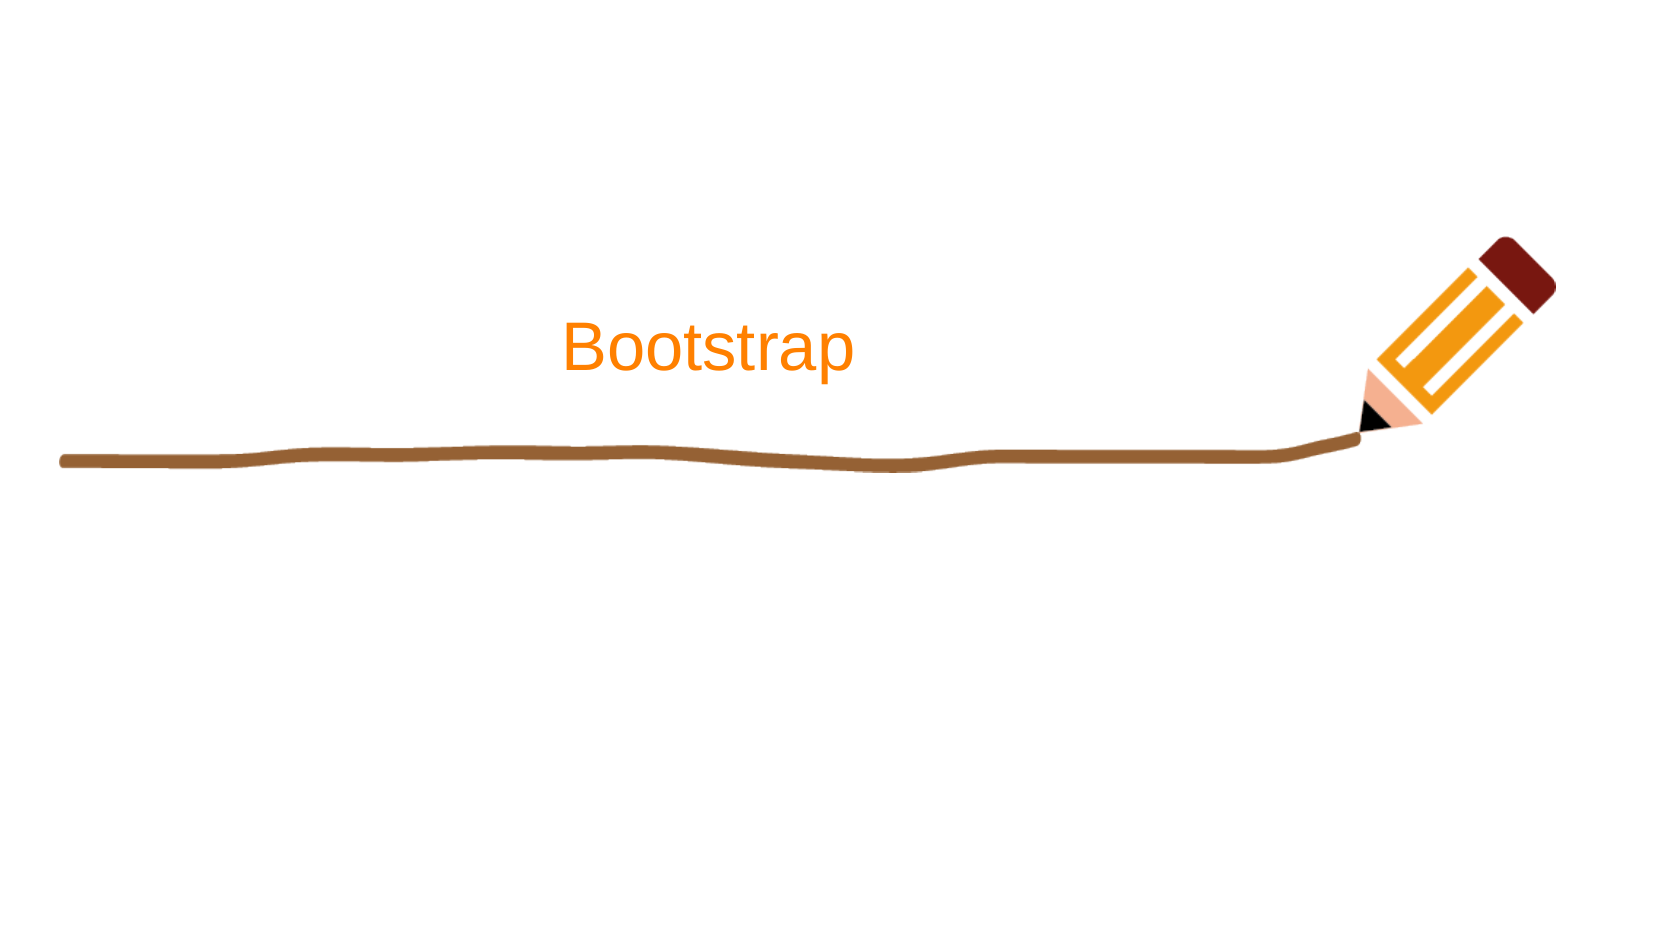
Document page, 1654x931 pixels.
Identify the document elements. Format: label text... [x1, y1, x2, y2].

title Bootstrap [88, 265, 1329, 429]
picture [59, 236, 1556, 473]
